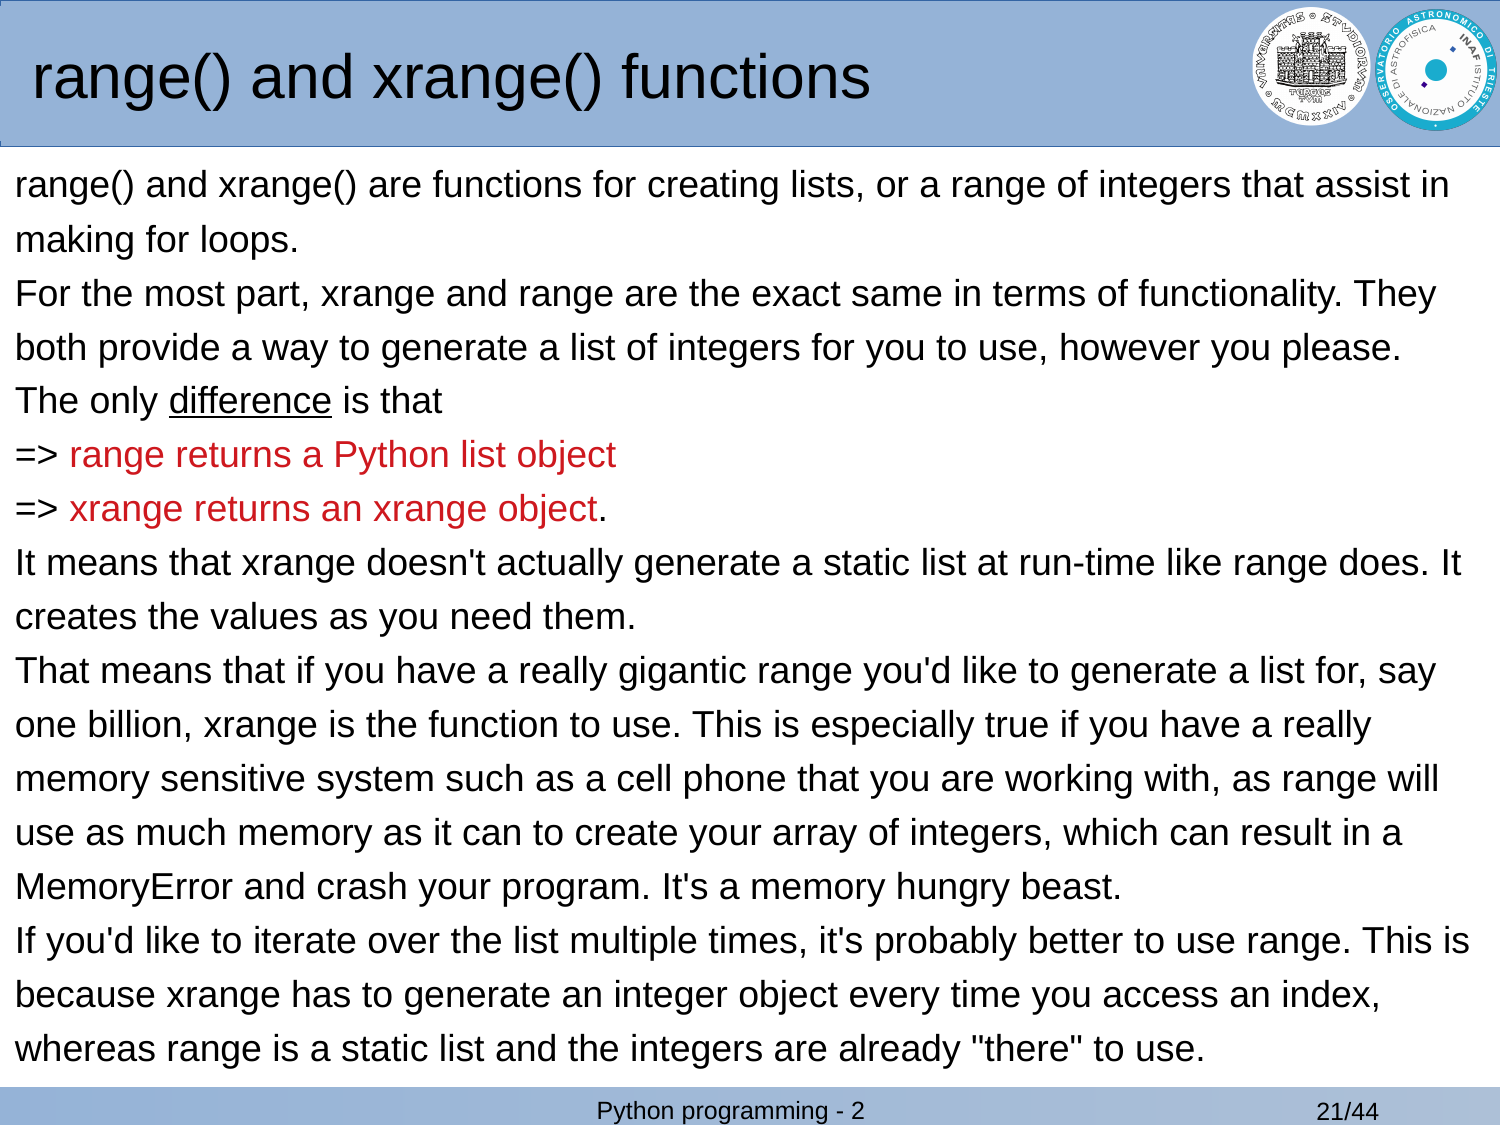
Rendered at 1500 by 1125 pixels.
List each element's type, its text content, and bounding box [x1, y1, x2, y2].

list range() and xrange() are functions for creating lists, or a range of integers that assist in making for loops. For the most part, xrange and range are the exact same in terms of functionality. They both provide a way to generate a list of integers for you to use, however you please. The only difference is that => range returns a Python list object => xrange returns an xrange object. It means that xrange doesn't actually generate a static list at run-time like range does. It creates the values as you need them. That means that if you have a really gigantic range you'd like to generate a list for, say one billion, xrange is the function to use. This is especially true if you have a really memory sensitive system such as a cell phone that you are working with, as range will use as much memory as it can to create your array of integers, which can result in a MemoryError and crash your program. It's a memory hungry beast. If you'd like to iterate over the list multiple times, it's probably better to use range. This is because xrange has to generate an integer object every time you access an index, whereas range is a static list and the integers are already "there" to use. [0, 143, 1500, 1000]
text_box range() and xrange() functions [0, 5, 1253, 141]
picture [1253, 0, 1500, 143]
